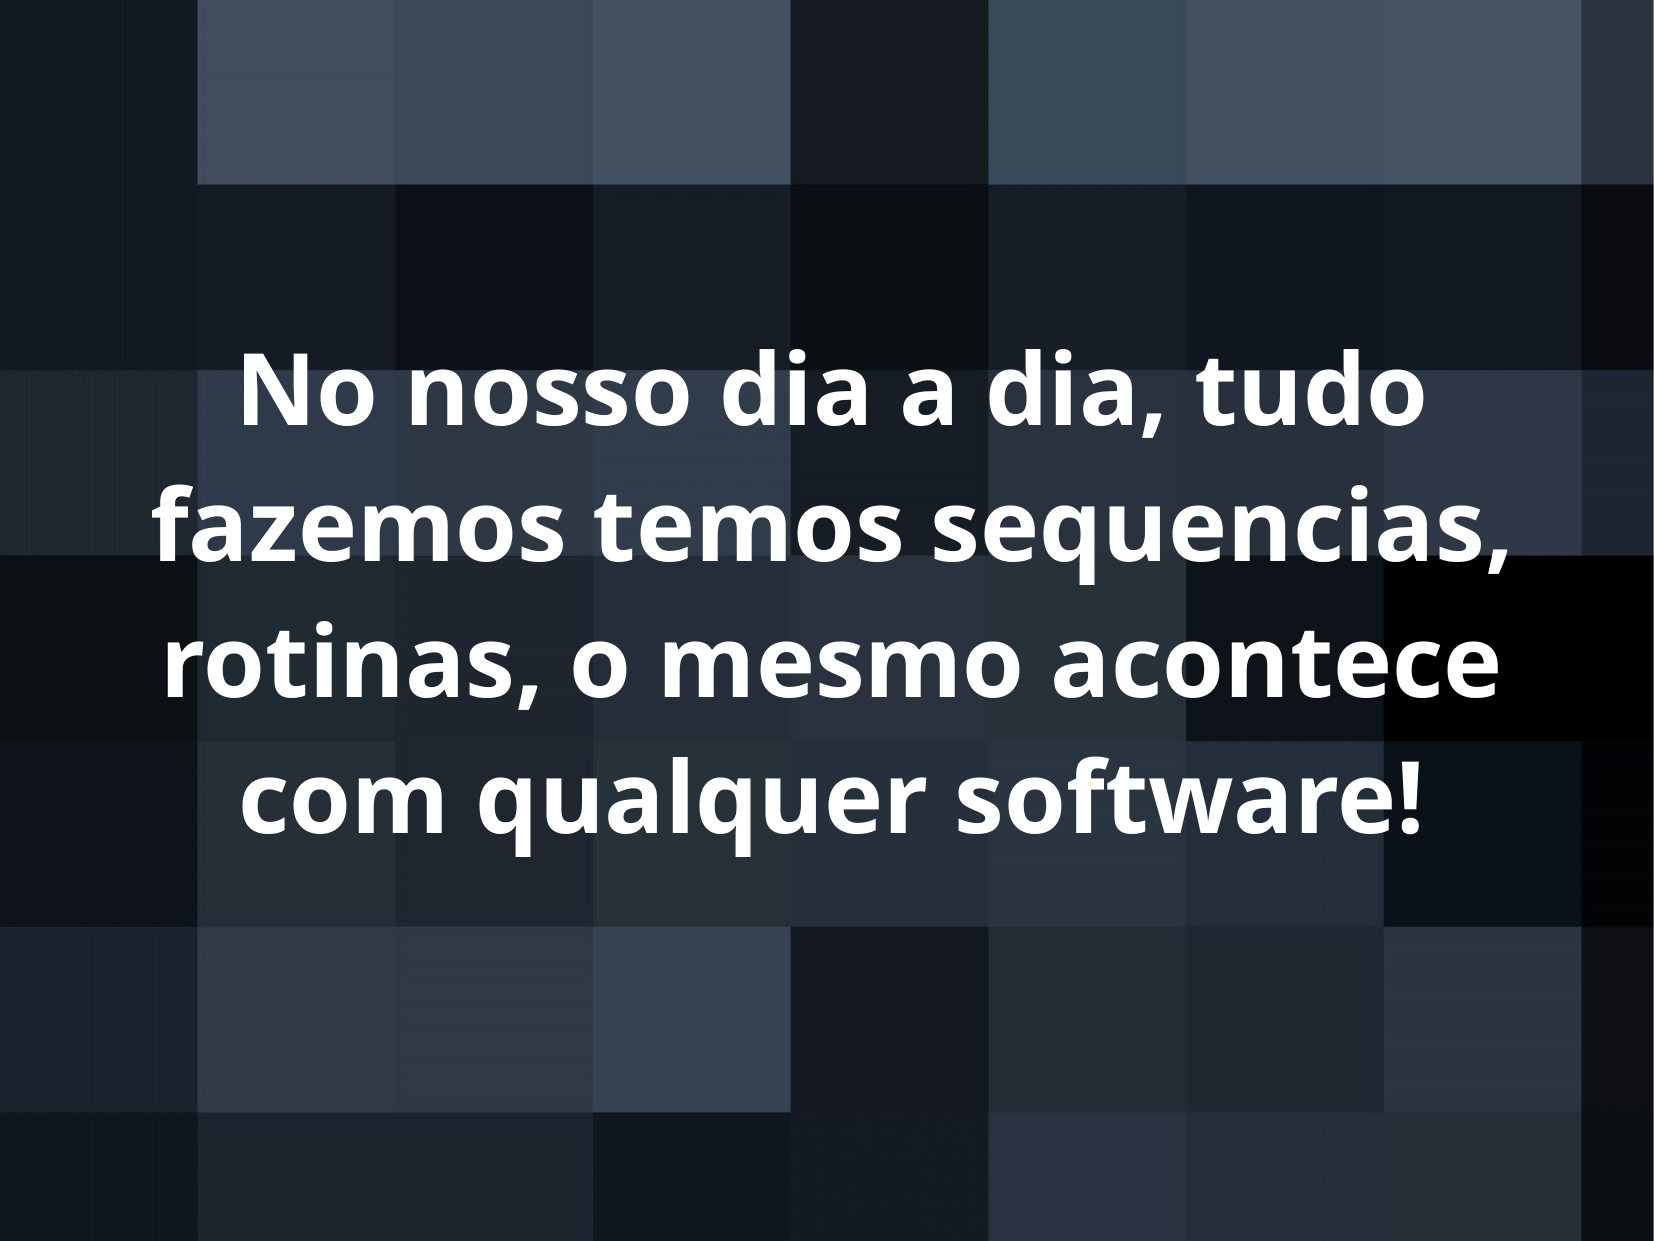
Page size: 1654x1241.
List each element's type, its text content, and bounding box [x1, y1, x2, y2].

picture [0, 0, 1654, 1241]
title No nosso dia a dia, tudo fazemos temos sequencias, rotinas, o mesmo acontece com qualquer software! [88, 29, 1577, 1152]
